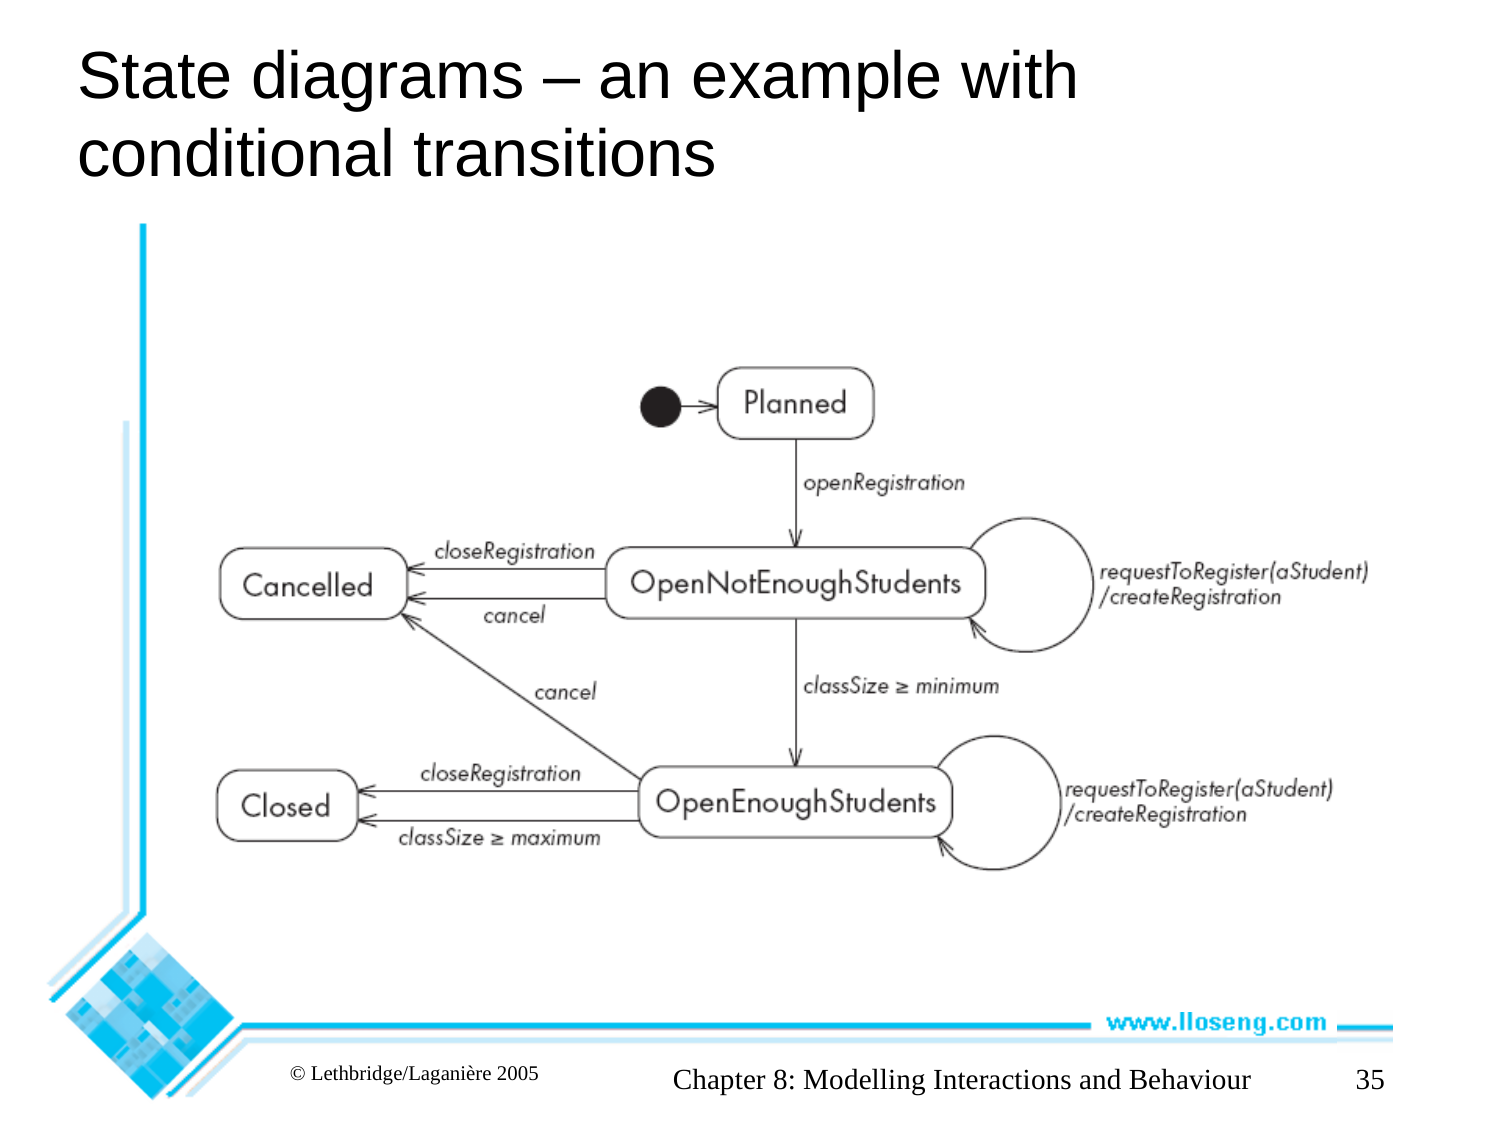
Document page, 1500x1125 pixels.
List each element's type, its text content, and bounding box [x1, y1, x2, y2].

text_box <number> [1325, 1049, 1401, 1125]
picture [214, 351, 1374, 886]
text_box © Lethbridge/Laganière 2005 [275, 1049, 601, 1125]
title State diagrams – an example with conditional transitions [62, 27, 1413, 198]
picture [35, 212, 1393, 1102]
text_box Chapter 8: Modelling Interactions and Behaviour [624, 1049, 1300, 1125]
